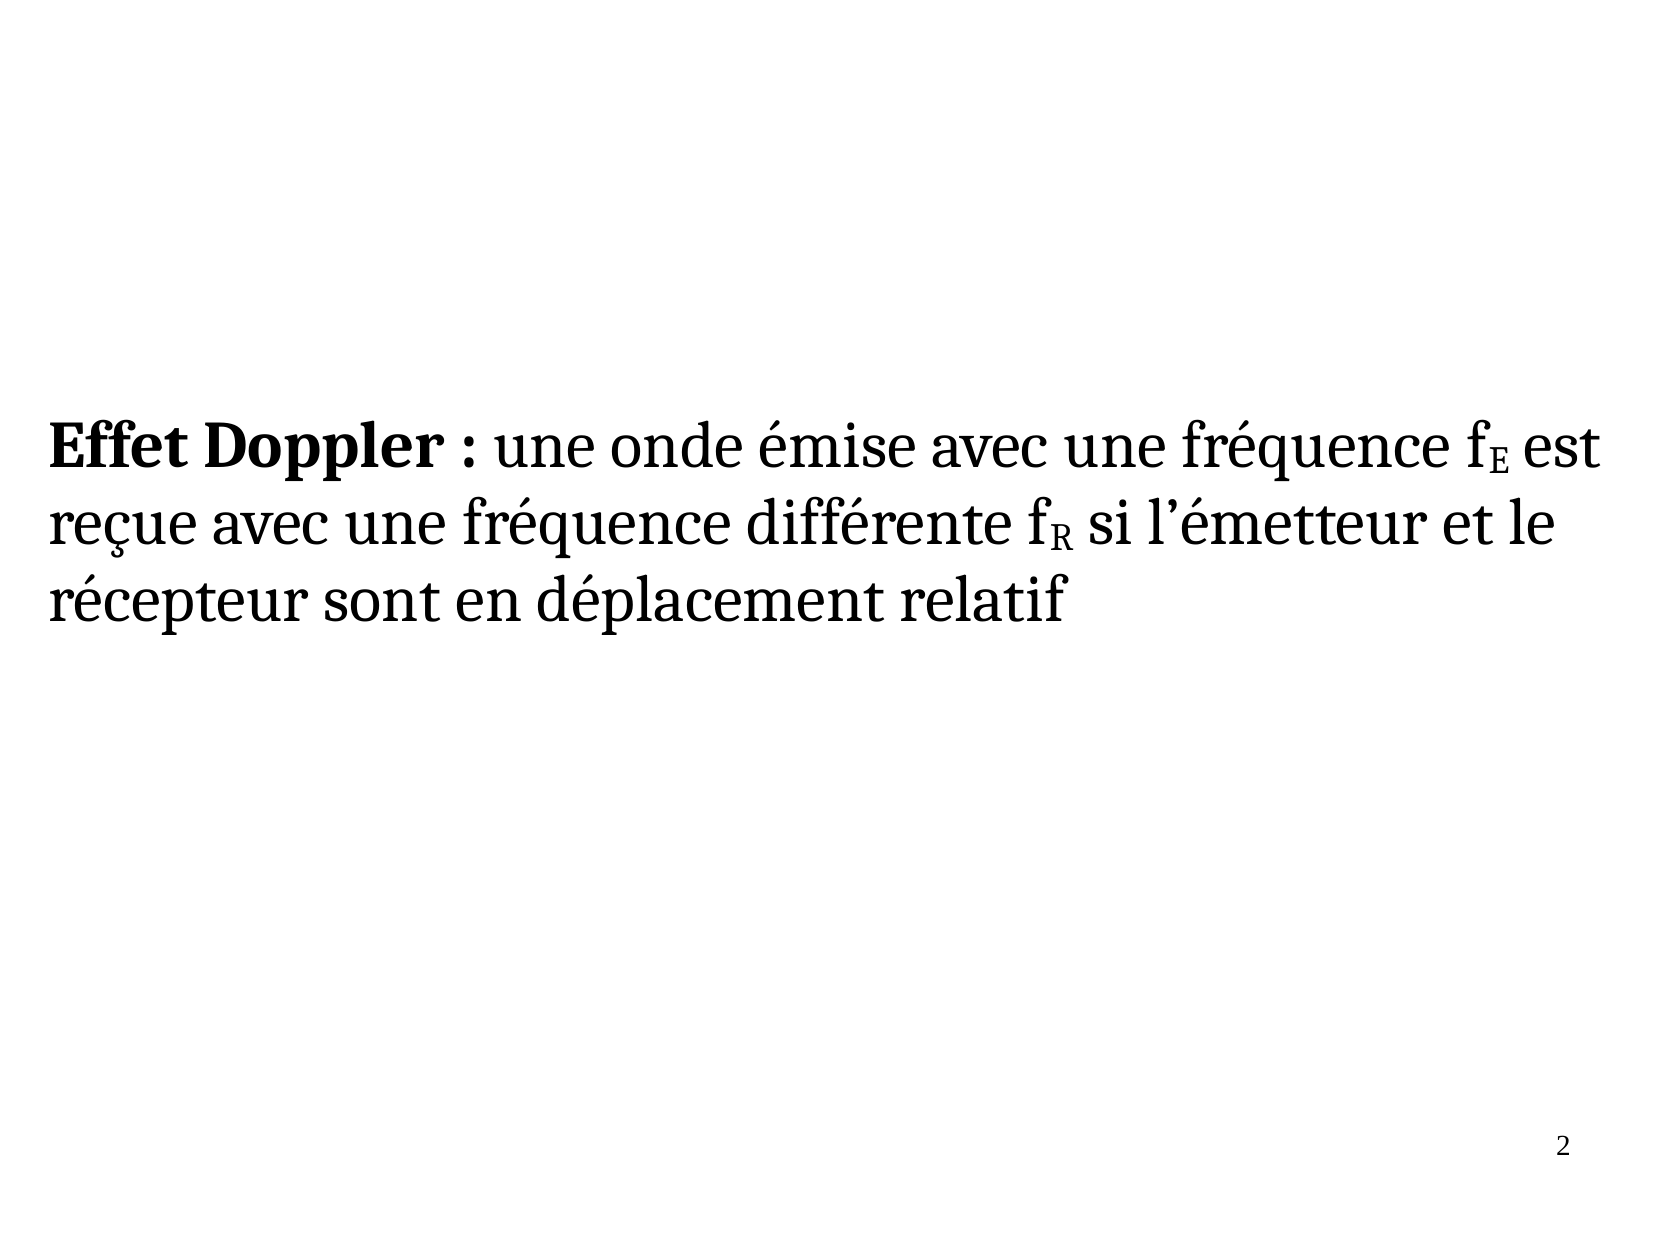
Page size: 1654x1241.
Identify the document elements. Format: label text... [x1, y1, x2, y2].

text_box Effet Doppler : une onde émise avec une fréquence fE est reçue avec une fréquence différente fR si l’émetteur et le récepteur sont en déplacement relatif [33, 400, 1620, 697]
